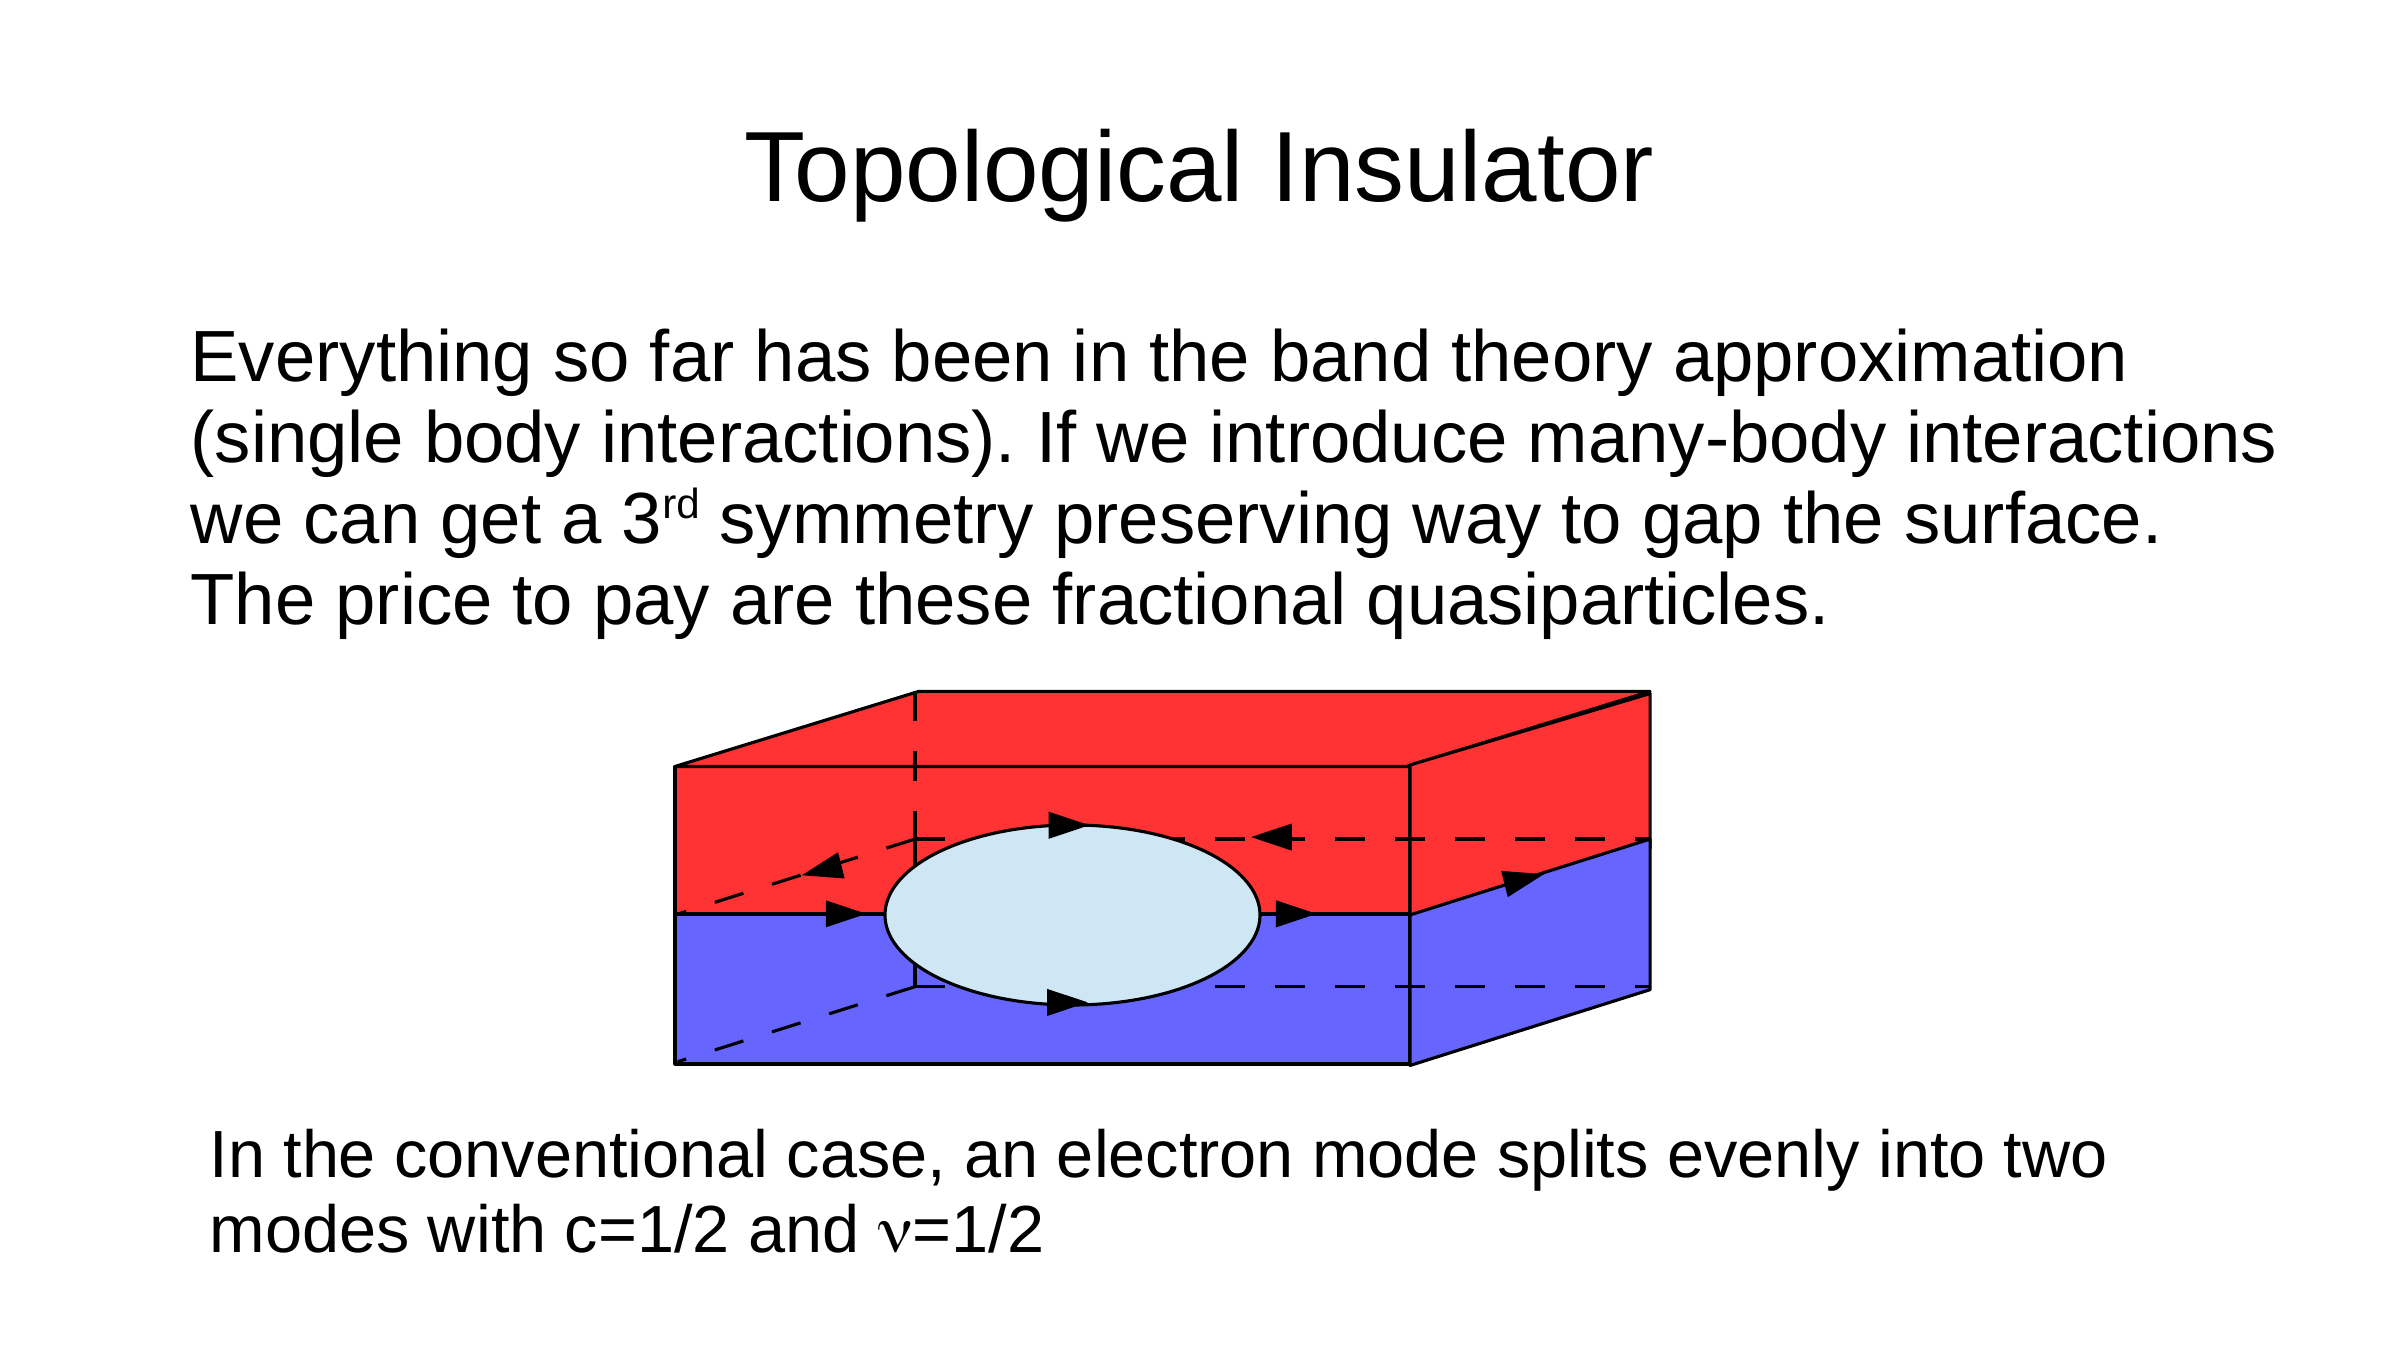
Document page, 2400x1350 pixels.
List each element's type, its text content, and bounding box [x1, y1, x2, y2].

list Everything so far has been in the band theory approximation (single body interactions). If we introduce many-body interactions we can get a 3rd symmetry preserving way to gap the surface. The price to pay are these fractional quasiparticles. [120, 315, 2280, 1287]
title Topological Insulator [120, 53, 2280, 280]
text_box [675, 691, 1651, 1066]
text_box In the conventional case, an electron mode splits evenly into two modes with c=1/2 and n=1/2 [195, 1110, 2280, 1287]
